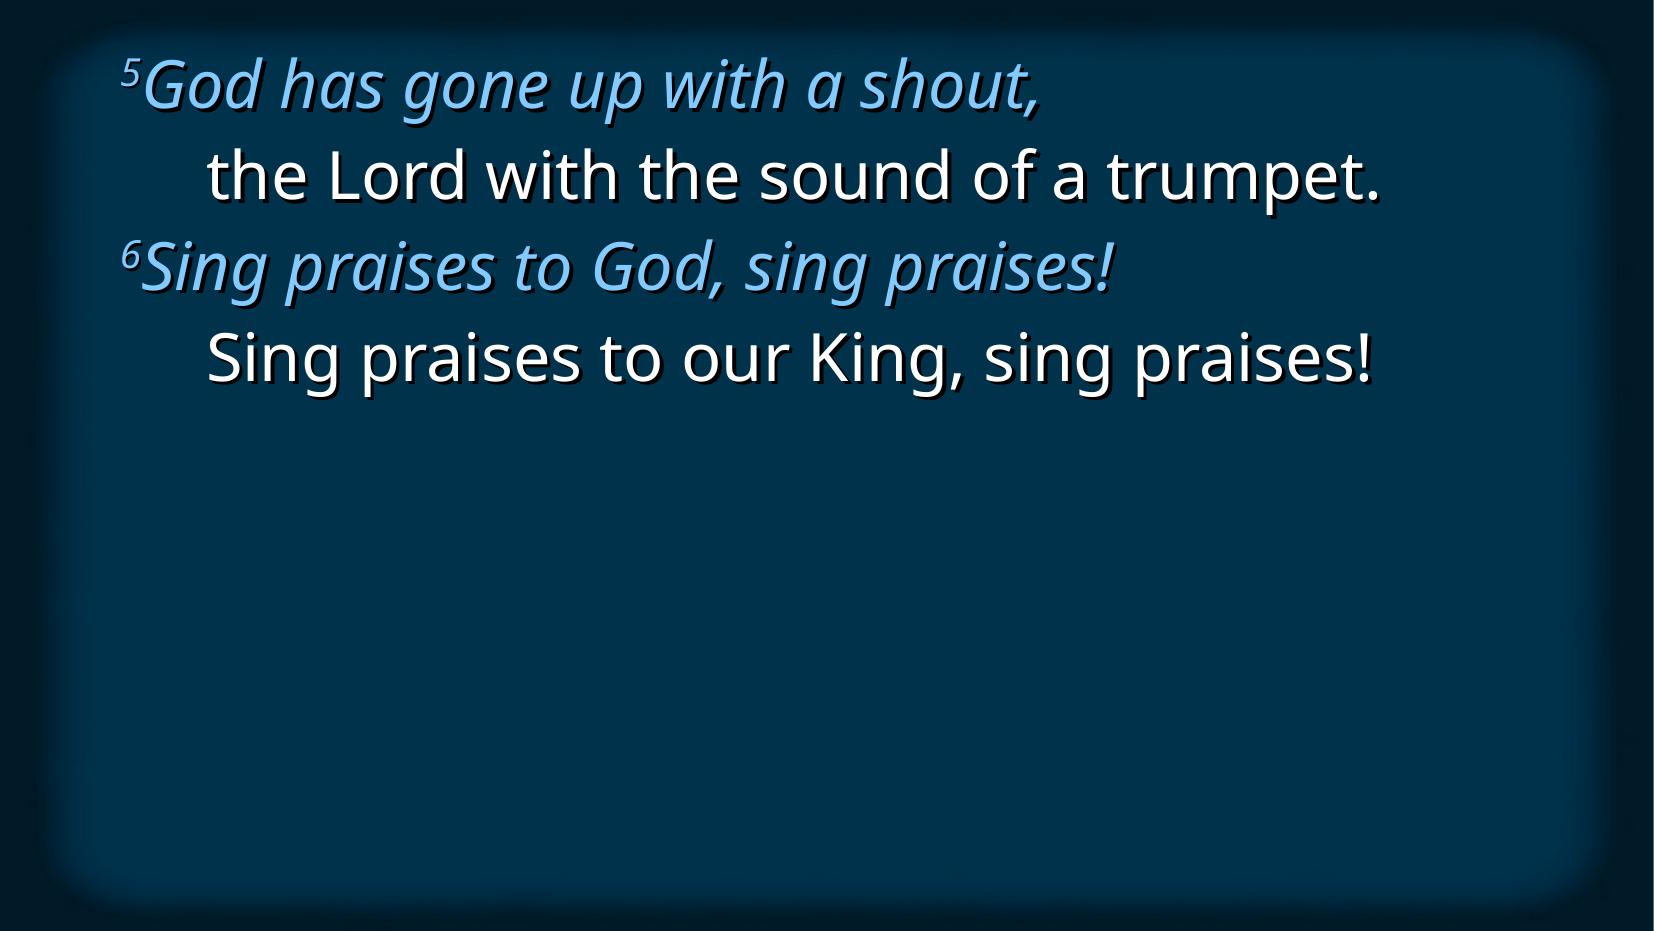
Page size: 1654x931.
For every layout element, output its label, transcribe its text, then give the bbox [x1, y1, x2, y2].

text_box 5God has gone up with a shout, the Lord with the sound of a trumpet. 6Sing praises to God, sing praises! Sing praises to our King, sing praises! [105, 30, 1546, 400]
picture [0, 0, 1654, 931]
